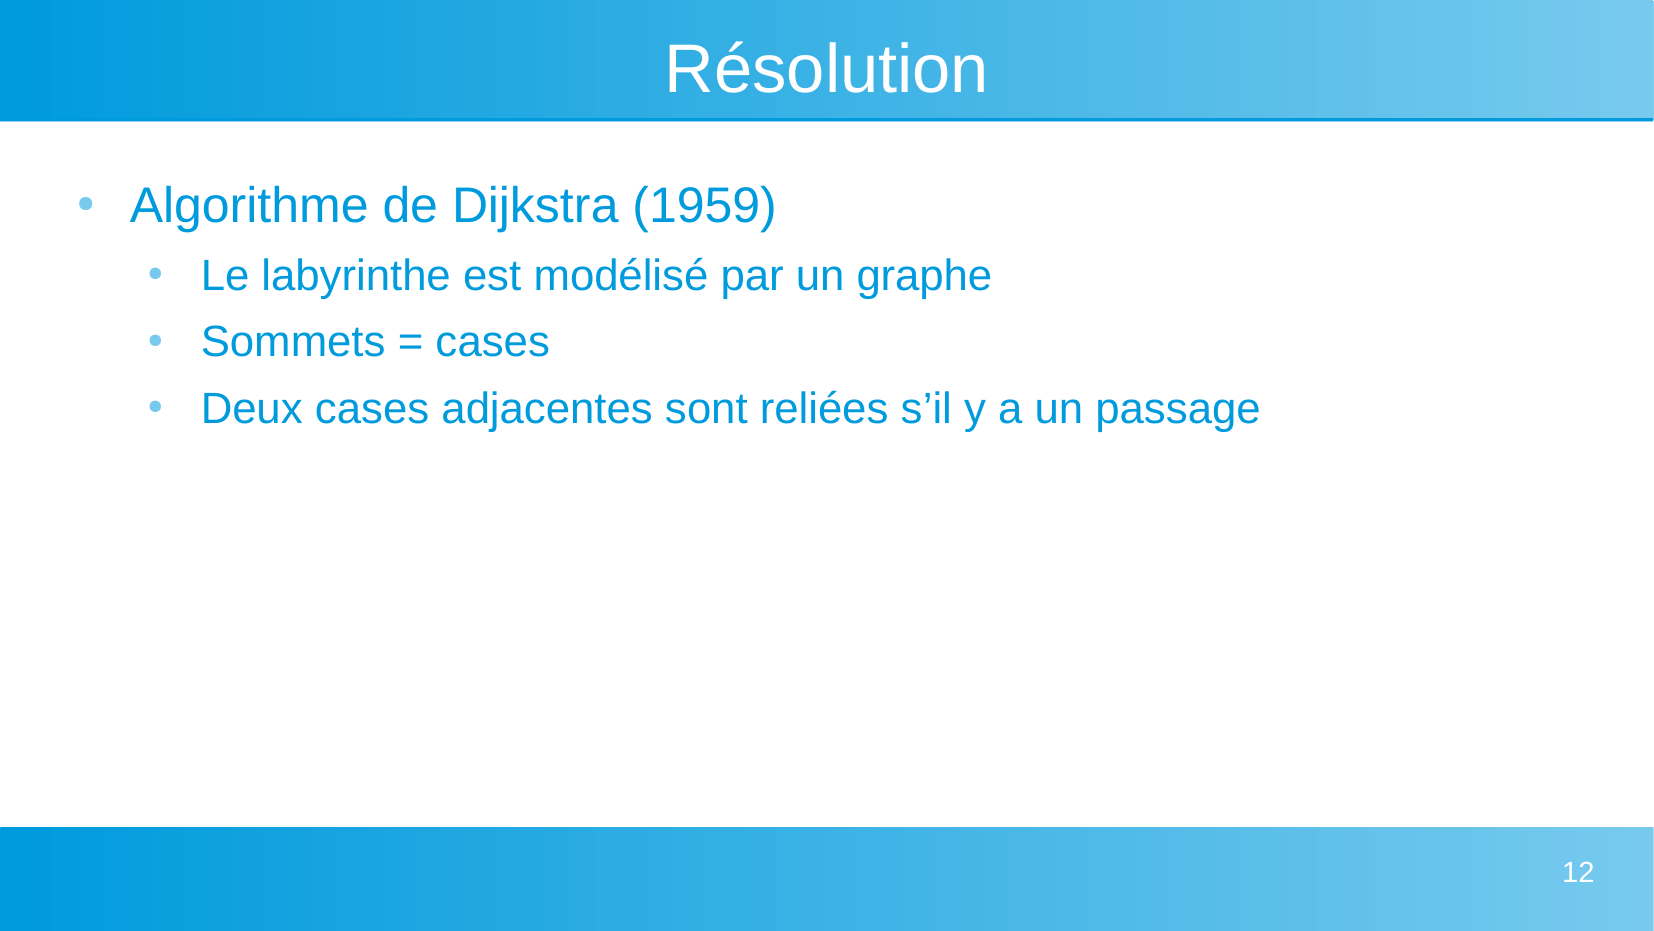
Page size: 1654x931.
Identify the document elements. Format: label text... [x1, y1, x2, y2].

title Résolution [59, 29, 1595, 108]
list Algorithme de Dijkstra (1959) Le labyrinthe est modélisé par un graphe Sommets = cases Deux cases adjacentes sont reliées s’il y a un passage [59, 177, 1595, 768]
